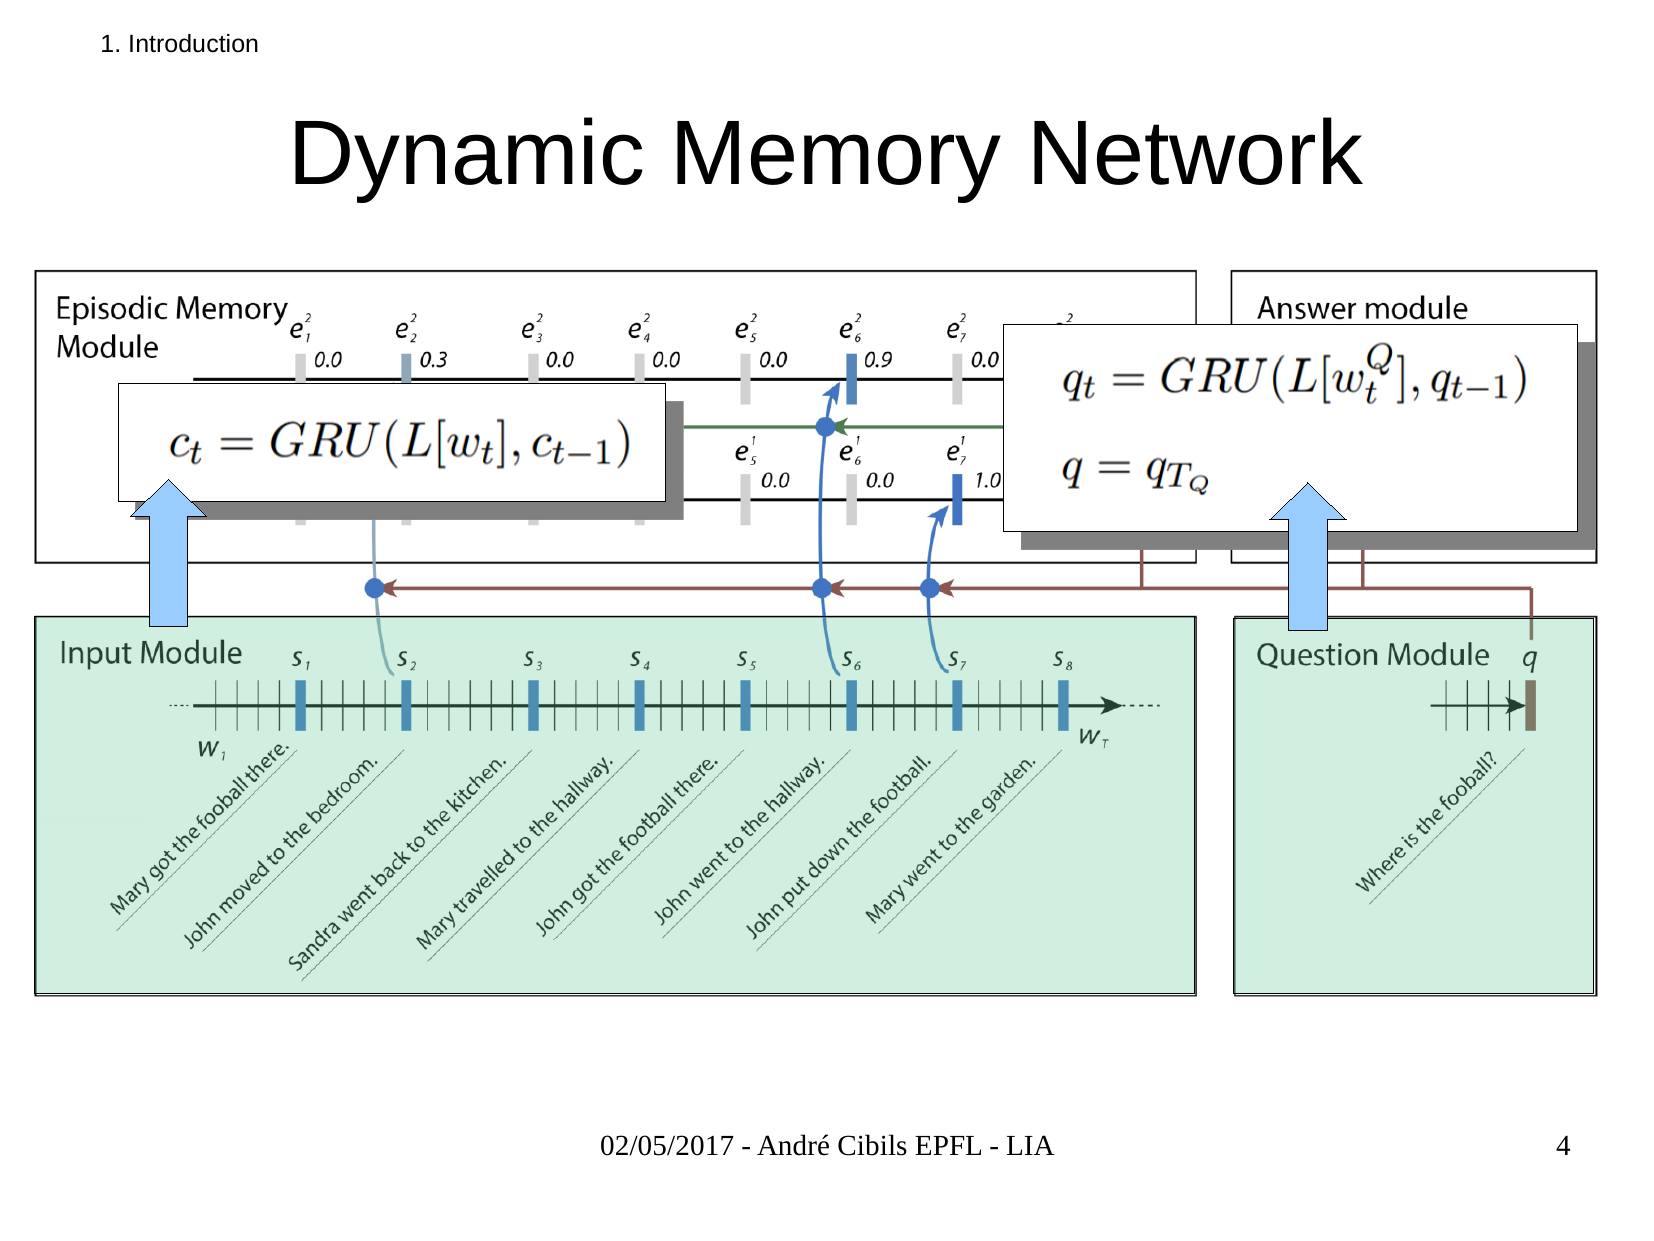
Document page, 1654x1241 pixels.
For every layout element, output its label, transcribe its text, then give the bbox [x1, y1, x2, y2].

picture [29, 265, 1603, 1004]
text_box [1003, 324, 1594, 994]
list 1. Introduction [29, 29, 945, 58]
title Dynamic Memory Network [82, 49, 1571, 257]
text_box [34, 383, 1195, 994]
